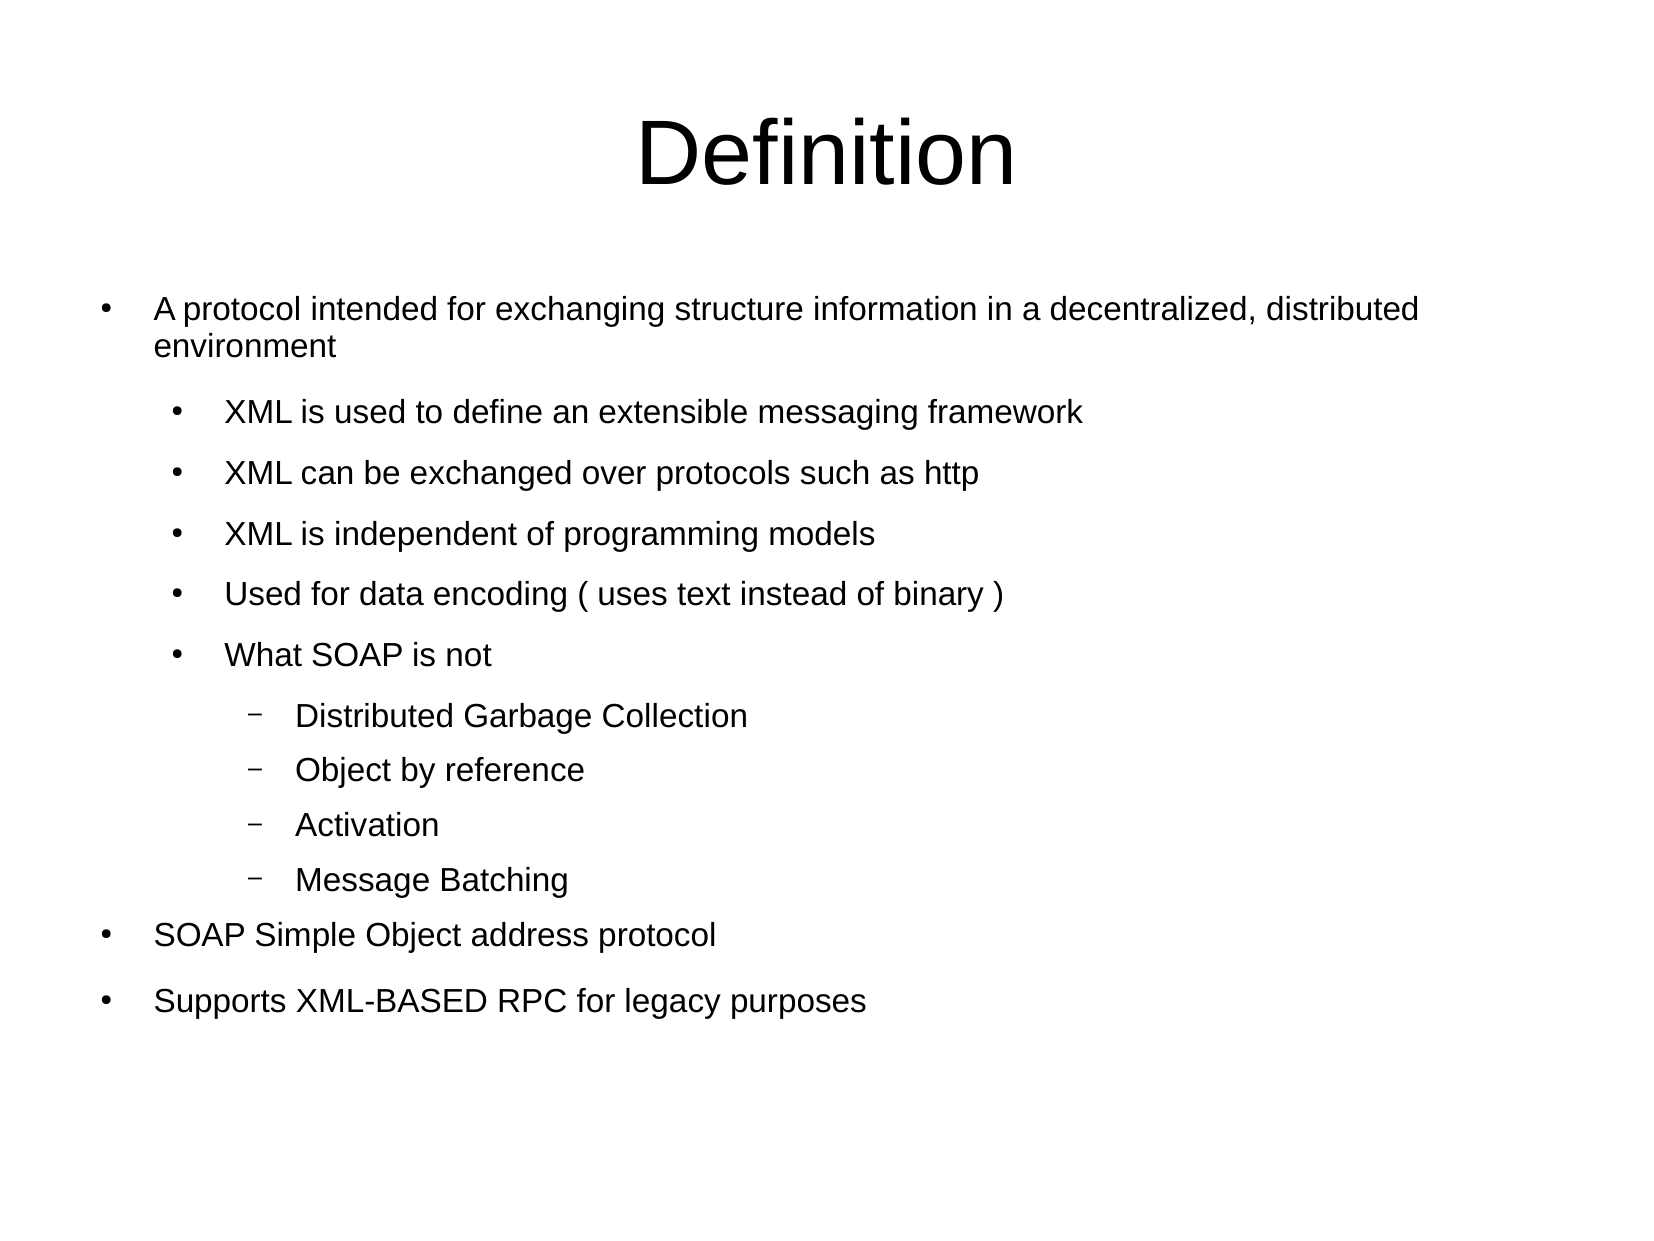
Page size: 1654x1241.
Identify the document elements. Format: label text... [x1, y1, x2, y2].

title Definition [82, 49, 1571, 257]
list A protocol intended for exchanging structure information in a decentralized, distributed environment XML is used to define an extensible messaging framework XML can be exchanged over protocols such as http XML is independent of programming models Used for data encoding ( uses text instead of binary ) What SOAP is not Distributed Garbage Collection Object by reference Activation Message Batching SOAP Simple Object address protocol Supports XML-BASED RPC for legacy purposes [82, 290, 1571, 1109]
